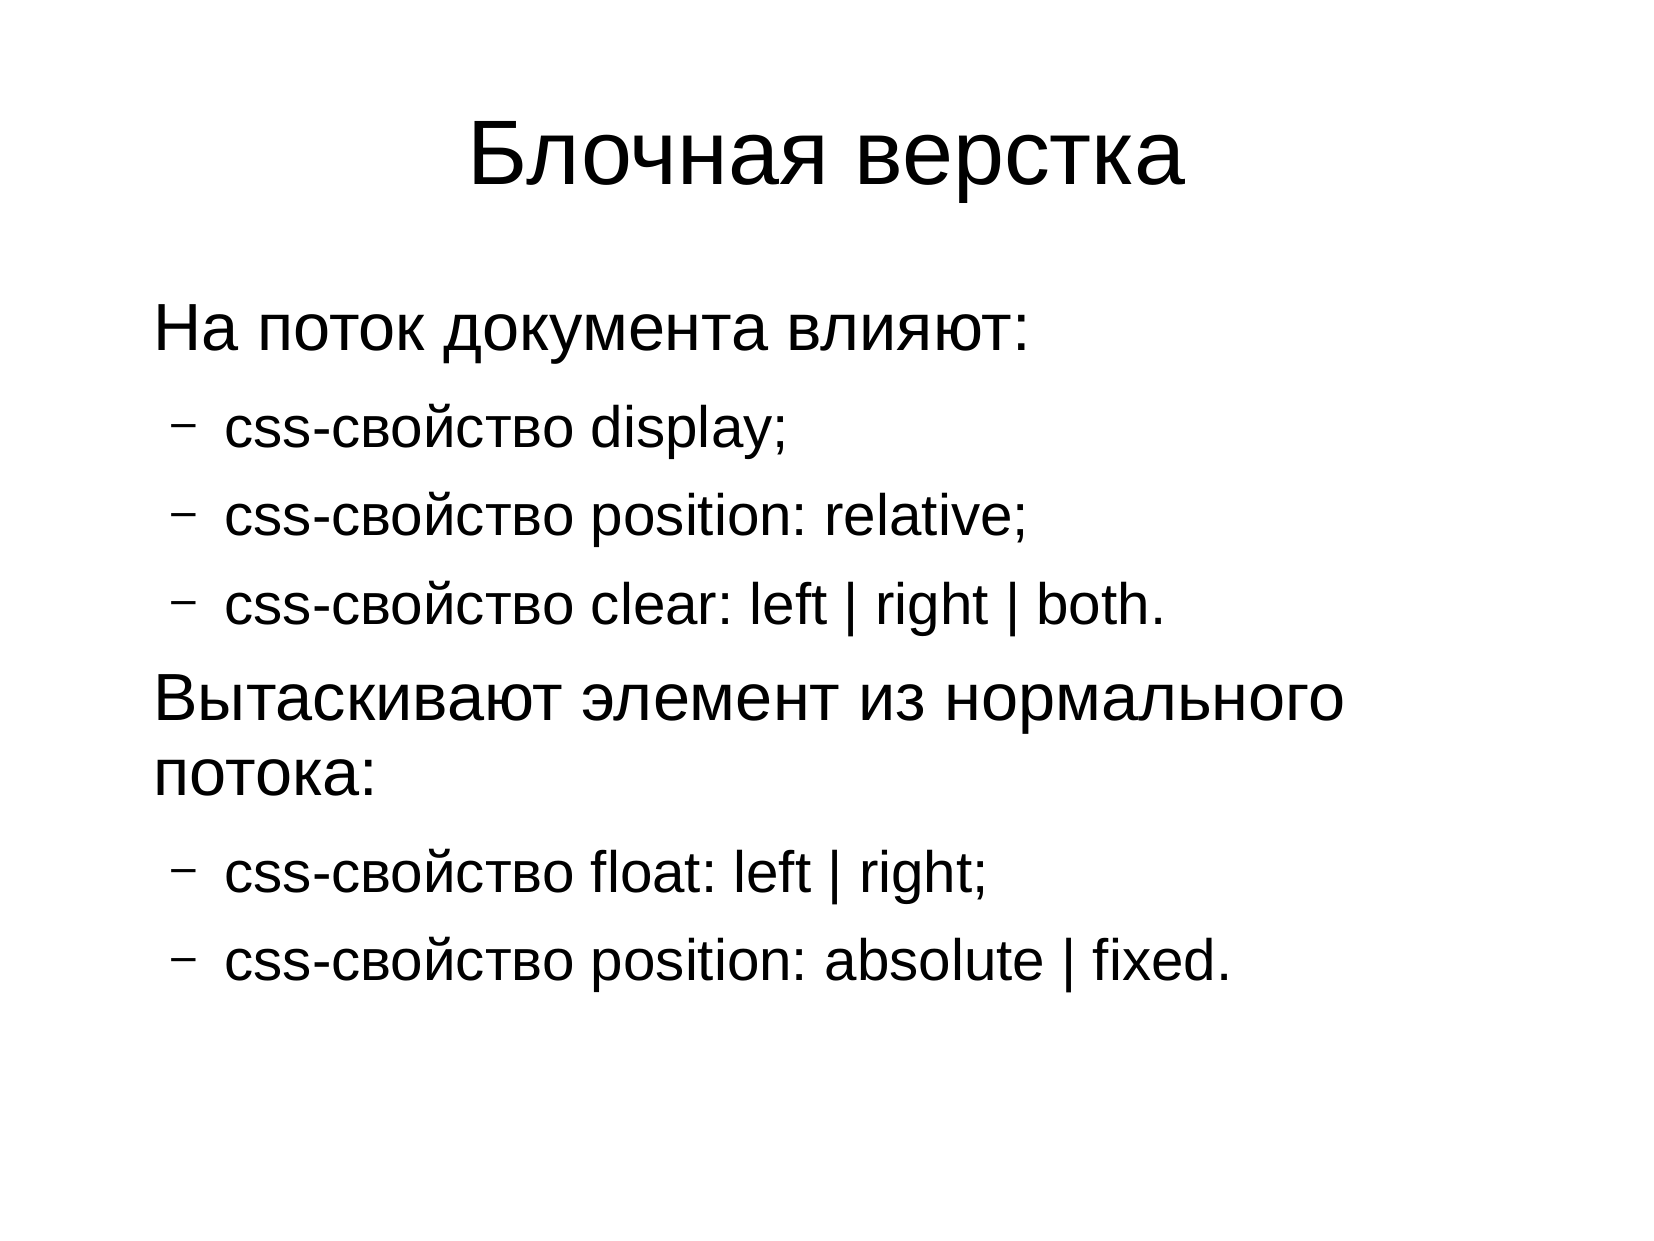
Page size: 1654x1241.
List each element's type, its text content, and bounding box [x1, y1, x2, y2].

title Блочная верстка [82, 49, 1571, 257]
list На поток документа влияют: css-свойство display; css-свойство position: relative; css-свойство clear: left | right | both. Вытаскивают элемент из нормального потока: css-свойство float: left | right; css-свойство position: absolute | fixed. [82, 290, 1571, 1010]
